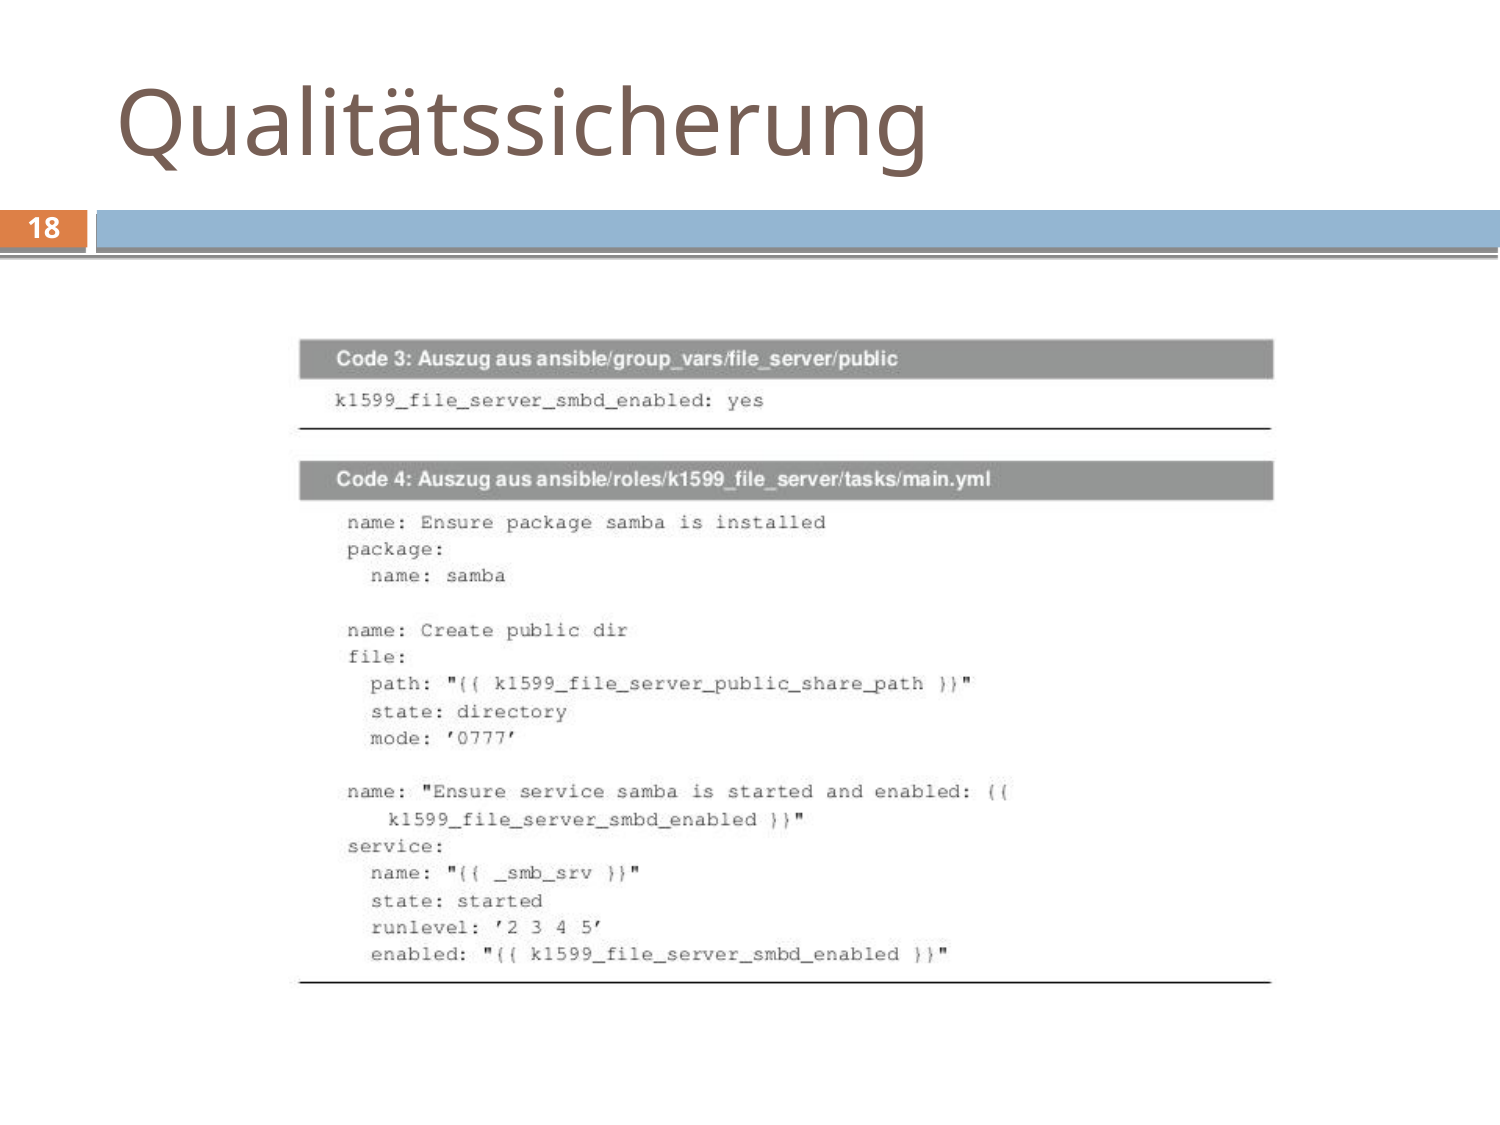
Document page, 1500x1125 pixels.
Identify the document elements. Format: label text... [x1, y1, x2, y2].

picture [288, 325, 1289, 1004]
title Qualitätssicherung [100, 37, 1438, 200]
